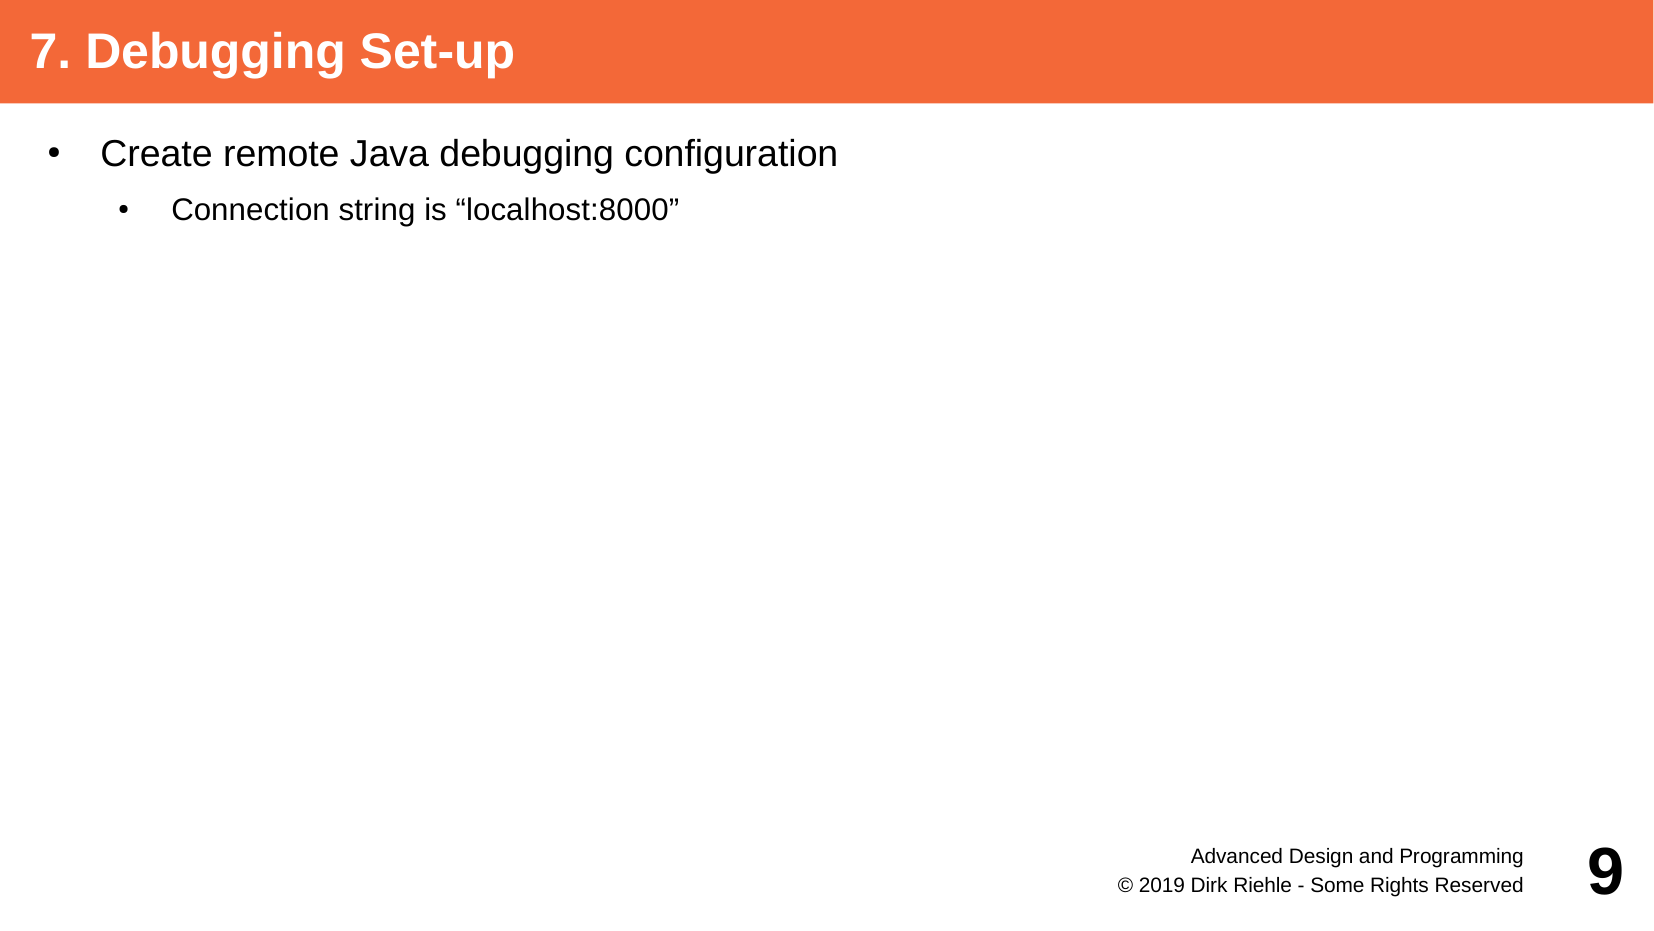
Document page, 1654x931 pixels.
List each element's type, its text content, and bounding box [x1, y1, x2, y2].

title 7. Debugging Set-up [0, 0, 1654, 104]
list Create remote Java debugging configuration Connection string is “localhost:8000” [29, 132, 1625, 813]
